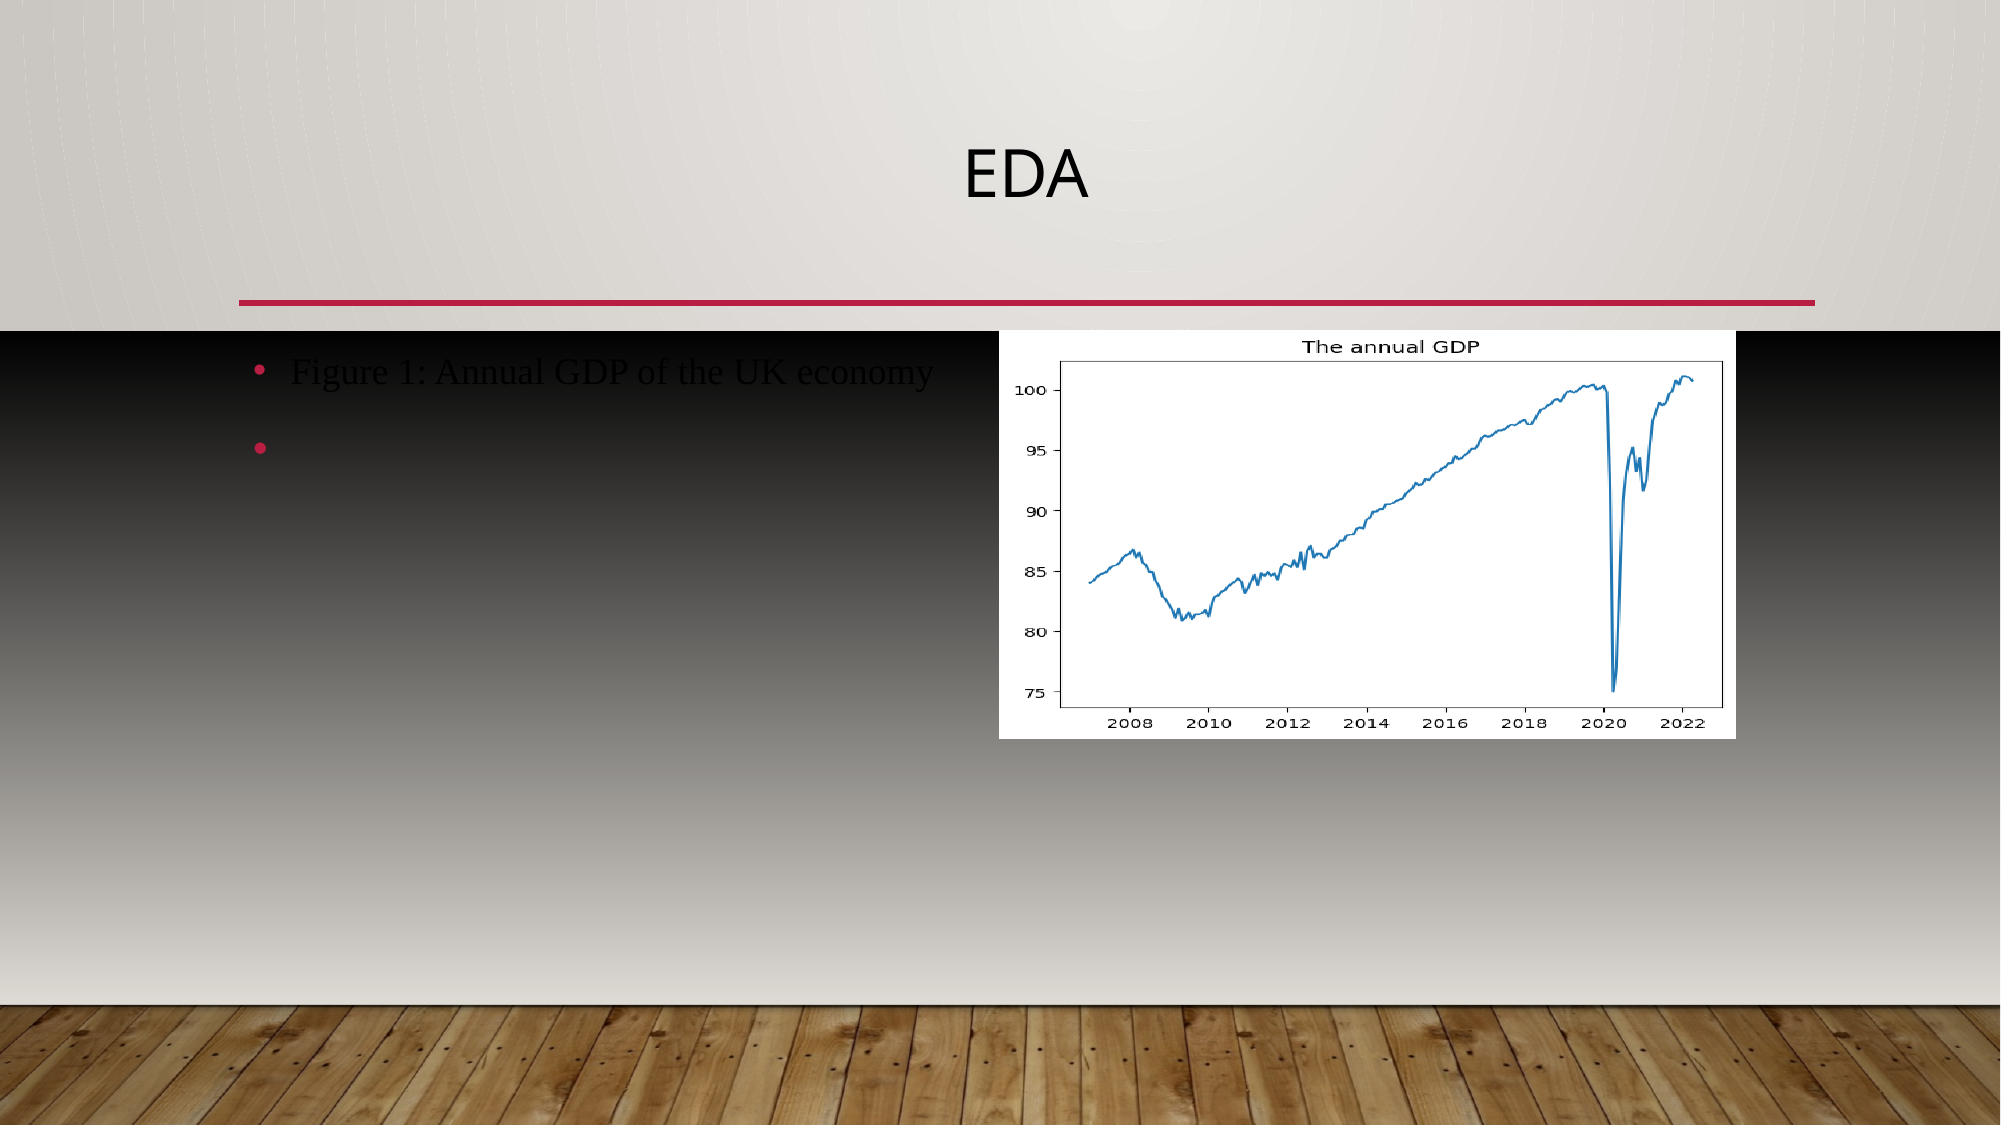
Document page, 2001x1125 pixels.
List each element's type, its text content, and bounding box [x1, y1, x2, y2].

picture [999, 330, 1736, 739]
list Figure 1: Annual GDP of the UK economy [238, 330, 1814, 897]
title EDA [238, 131, 1814, 305]
